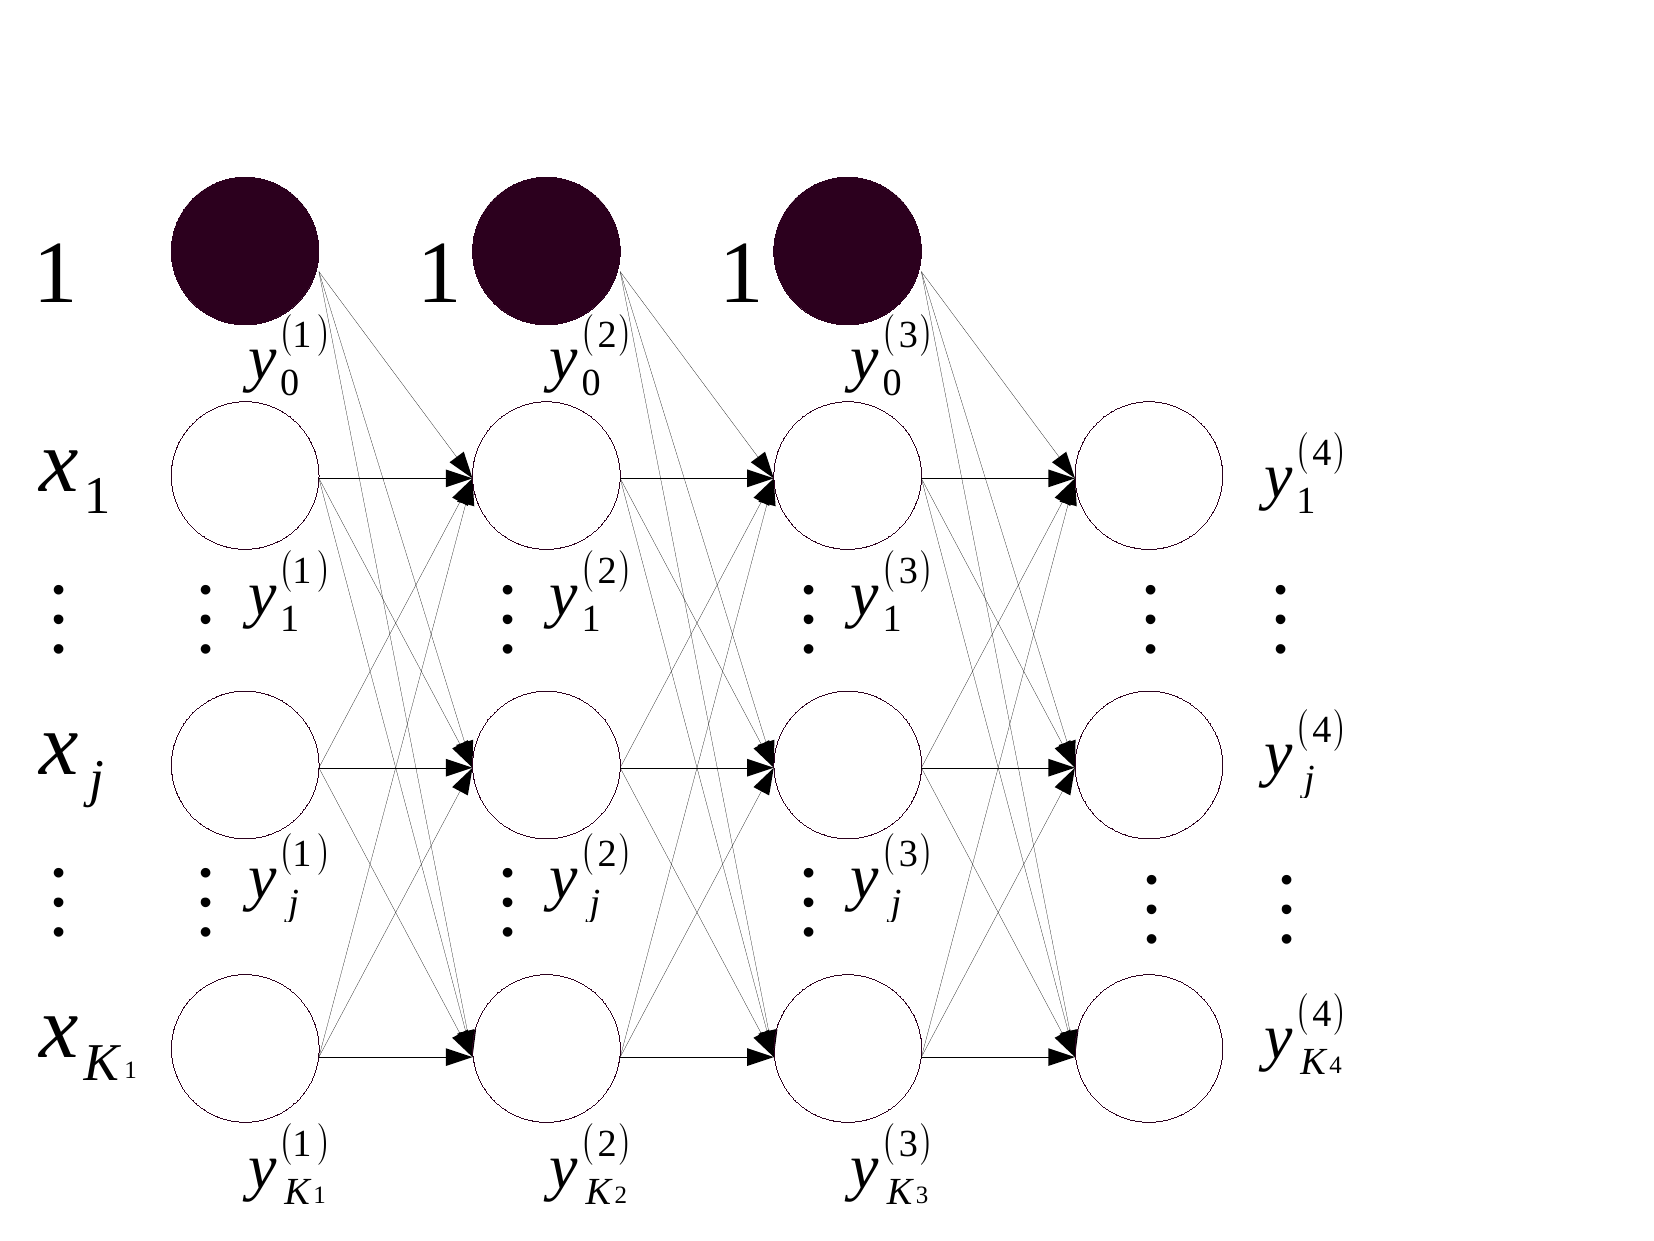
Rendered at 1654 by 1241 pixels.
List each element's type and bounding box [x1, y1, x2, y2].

chart [826, 311, 947, 402]
chart [1104, 578, 1199, 657]
chart [1240, 706, 1362, 798]
chart [11, 413, 130, 525]
chart [1240, 868, 1335, 946]
chart [11, 696, 129, 809]
chart [525, 1120, 645, 1211]
chart [11, 862, 106, 940]
text_box [778, 177, 922, 322]
chart [395, 224, 482, 324]
chart [224, 311, 343, 402]
chart [11, 224, 98, 324]
chart [525, 311, 645, 402]
chart [826, 1120, 947, 1211]
chart [1104, 868, 1199, 946]
chart [11, 980, 148, 1092]
chart [11, 578, 106, 657]
chart [159, 547, 343, 657]
chart [696, 224, 784, 324]
chart [1240, 429, 1362, 520]
chart [1240, 990, 1362, 1081]
chart [224, 1120, 343, 1211]
text_box [477, 177, 621, 322]
chart [762, 547, 947, 657]
chart [159, 830, 343, 940]
chart [460, 830, 645, 940]
chart [460, 547, 645, 657]
chart [762, 830, 947, 940]
text_box [171, 177, 319, 322]
chart [1234, 578, 1329, 657]
